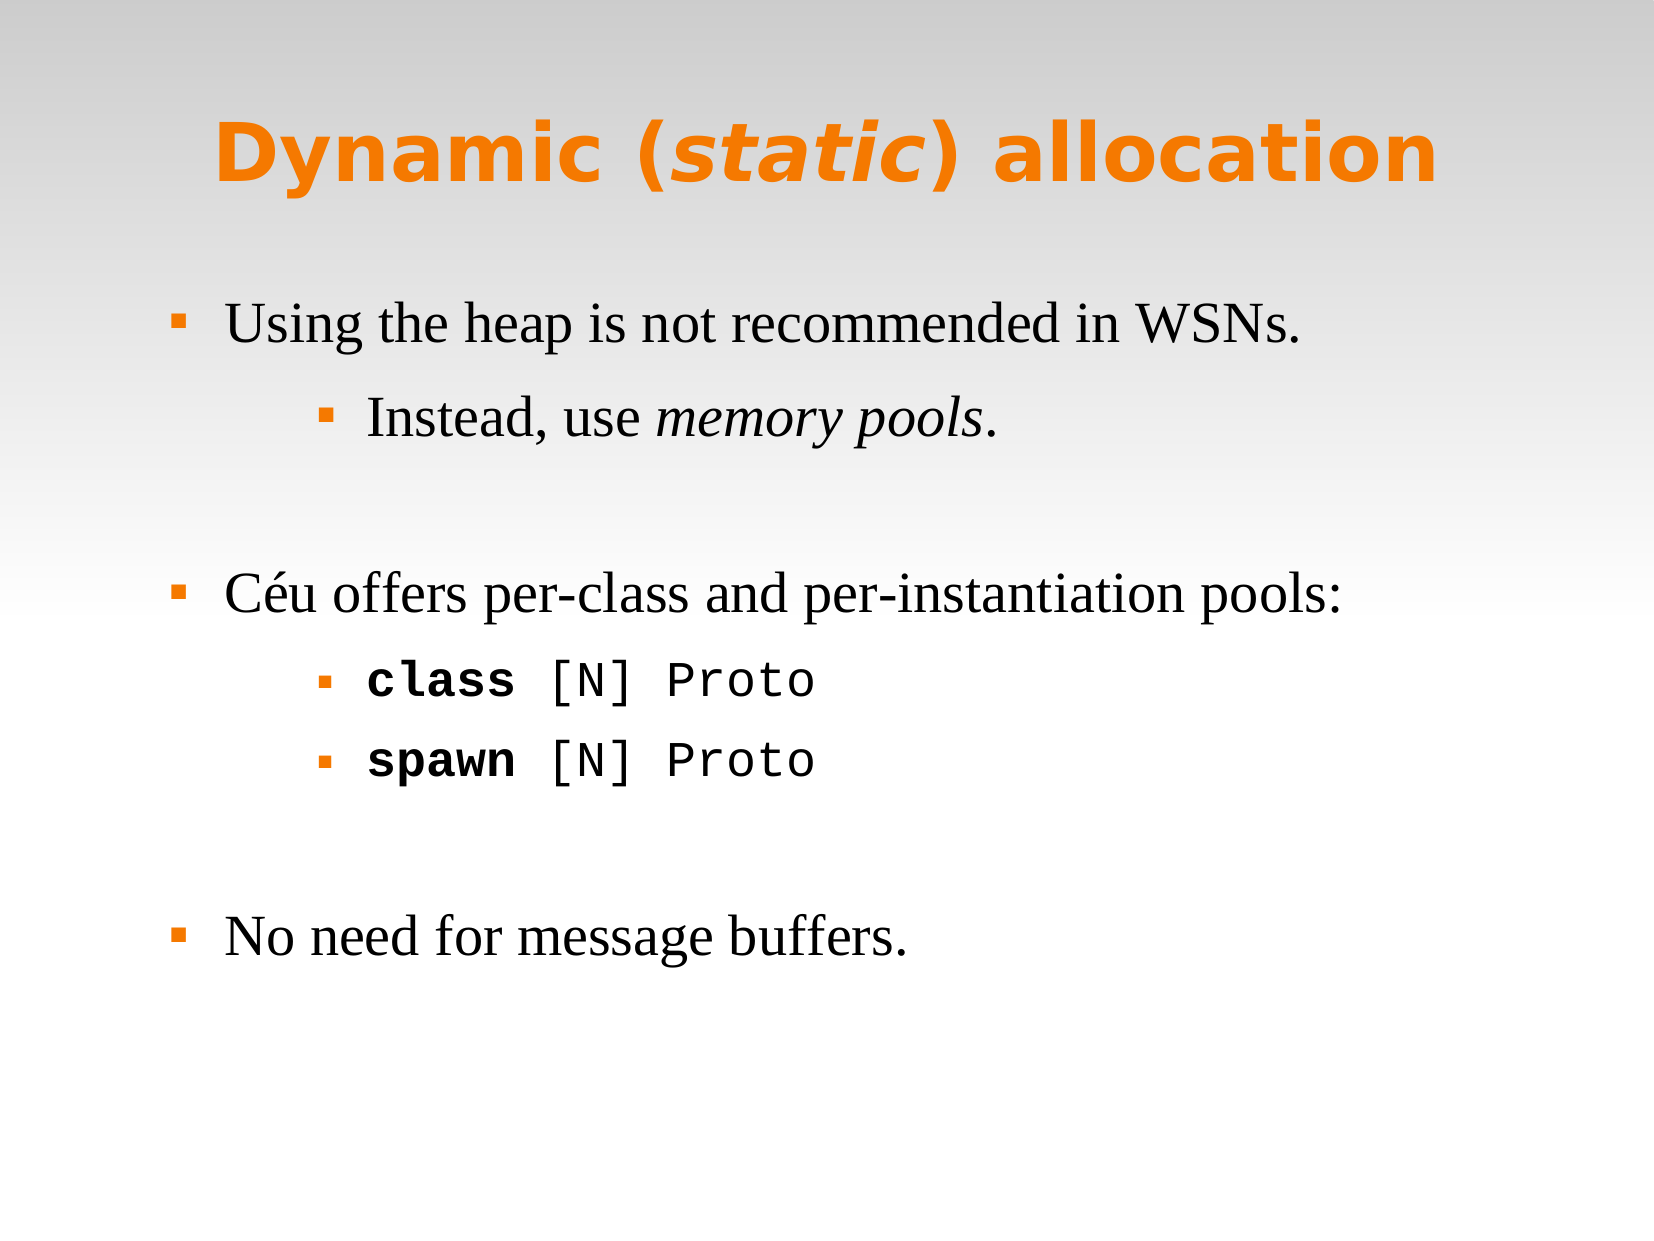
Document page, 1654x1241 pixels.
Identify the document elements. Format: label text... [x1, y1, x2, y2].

list Using the heap is not recommended in WSNs. Instead, use memory pools. Céu offers per-class and per-instantiation pools: class [N] Proto spawn [N] Proto No need for message buffers. [82, 290, 1571, 1094]
title Dynamic (static) allocation [82, 49, 1571, 257]
